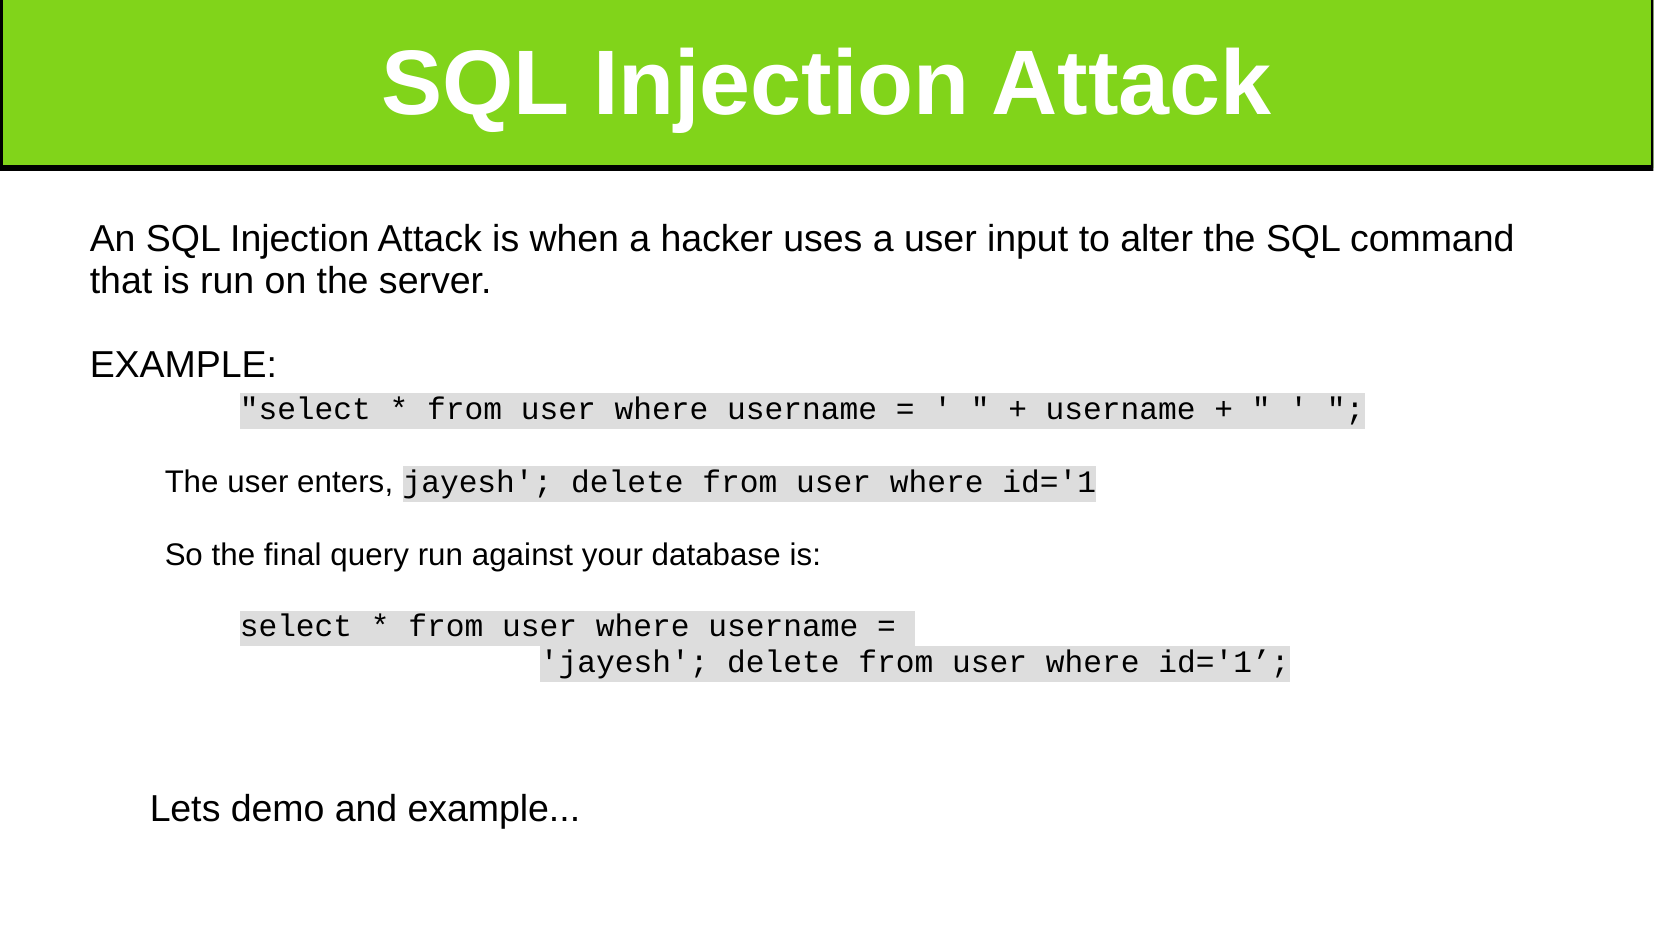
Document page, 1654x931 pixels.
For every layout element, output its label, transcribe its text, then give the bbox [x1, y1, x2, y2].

title SQL Injection Attack [0, 0, 1654, 169]
text_box Lets demo and example... [134, 779, 735, 840]
text_box An SQL Injection Attack is when a hacker uses a user input to alter the SQL command that is run on the server. EXAMPLE: "select * from user where username = ' " + username + " ' "; The user enters, jayesh'; delete from user where id='1 So the final query run against your database is: select * from user where username = 'jayesh'; delete from user where id='1’; [74, 209, 1560, 675]
